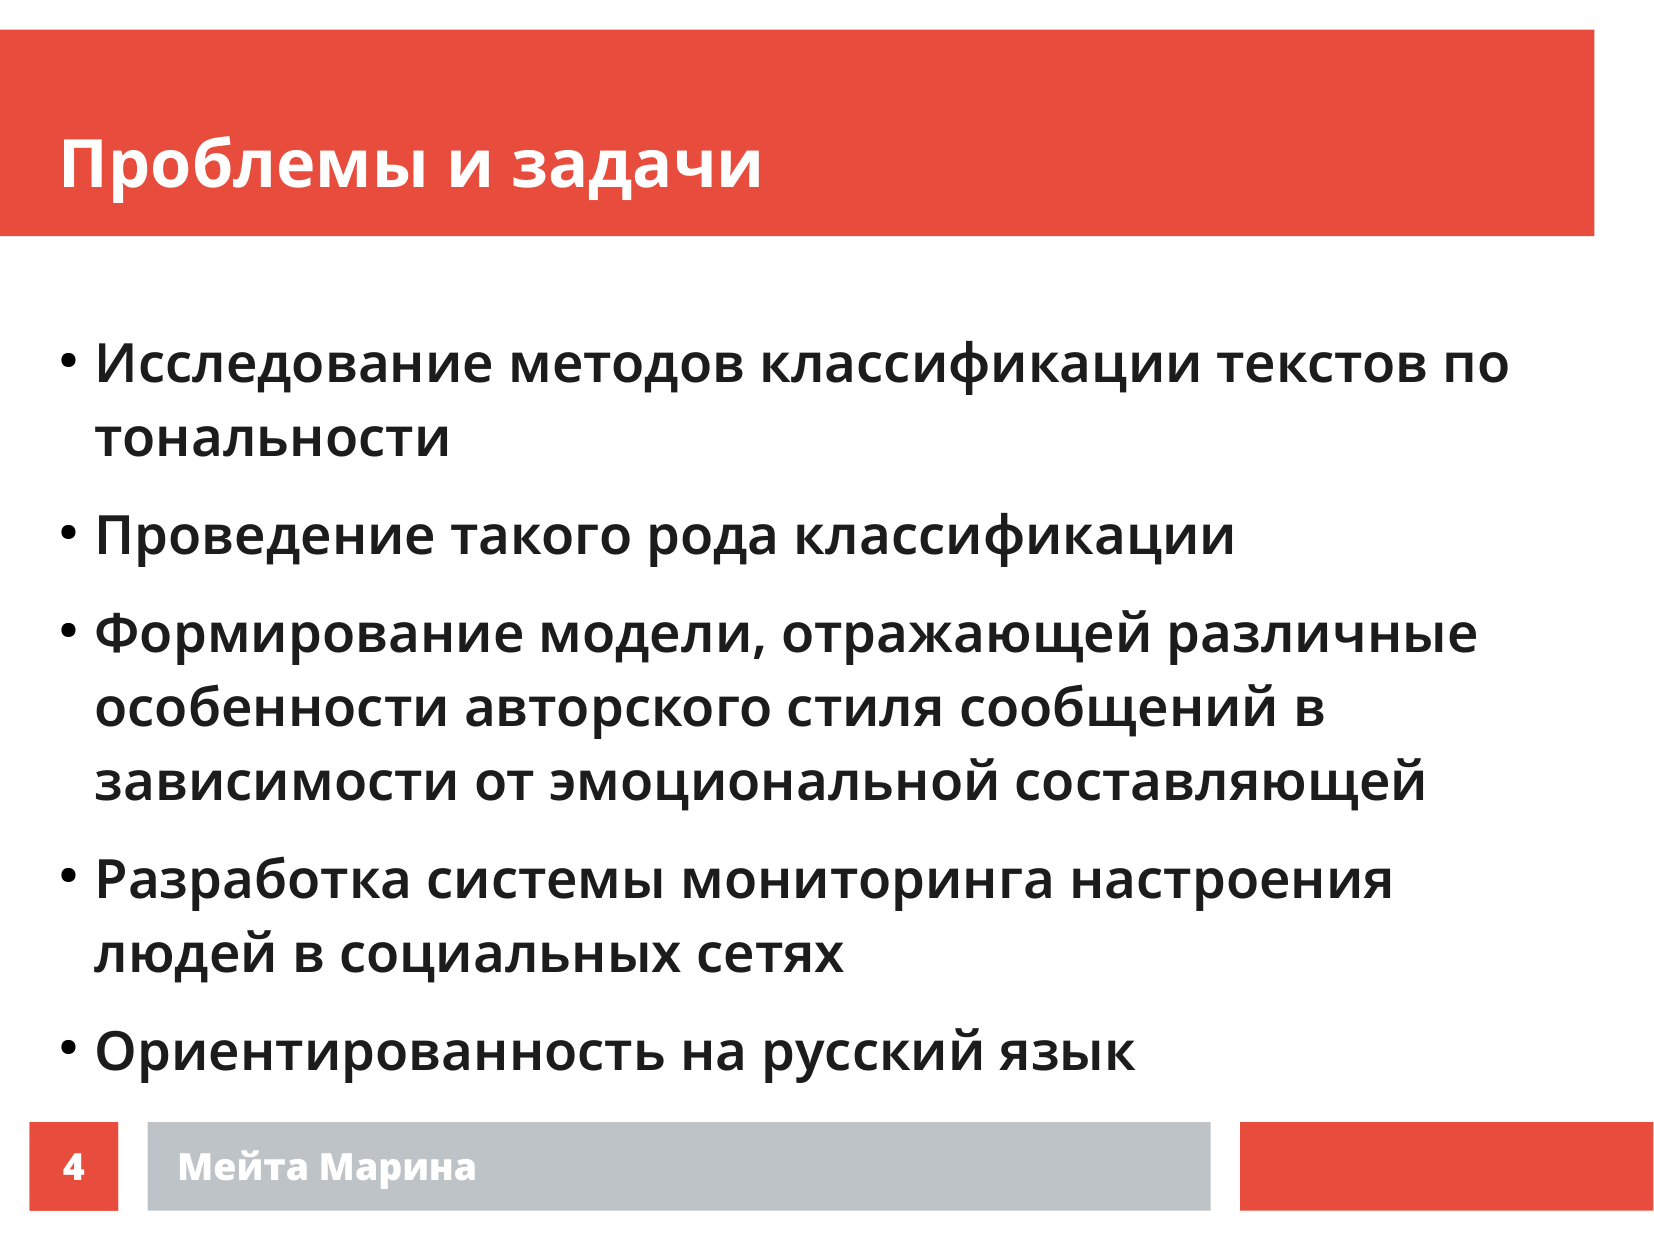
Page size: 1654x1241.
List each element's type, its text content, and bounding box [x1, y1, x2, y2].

list Исследование методов классификации текстов по тональности Проведение такого рода классификации Формирование модели, отражающей различные особенности авторского стиля сообщений в зависимости от эмоциональной составляющей Разработка системы мониторинга настроения людей в социальных сетях Ориентированность на русский язык [59, 324, 1565, 1093]
title Проблемы и задачи [59, 59, 1595, 207]
